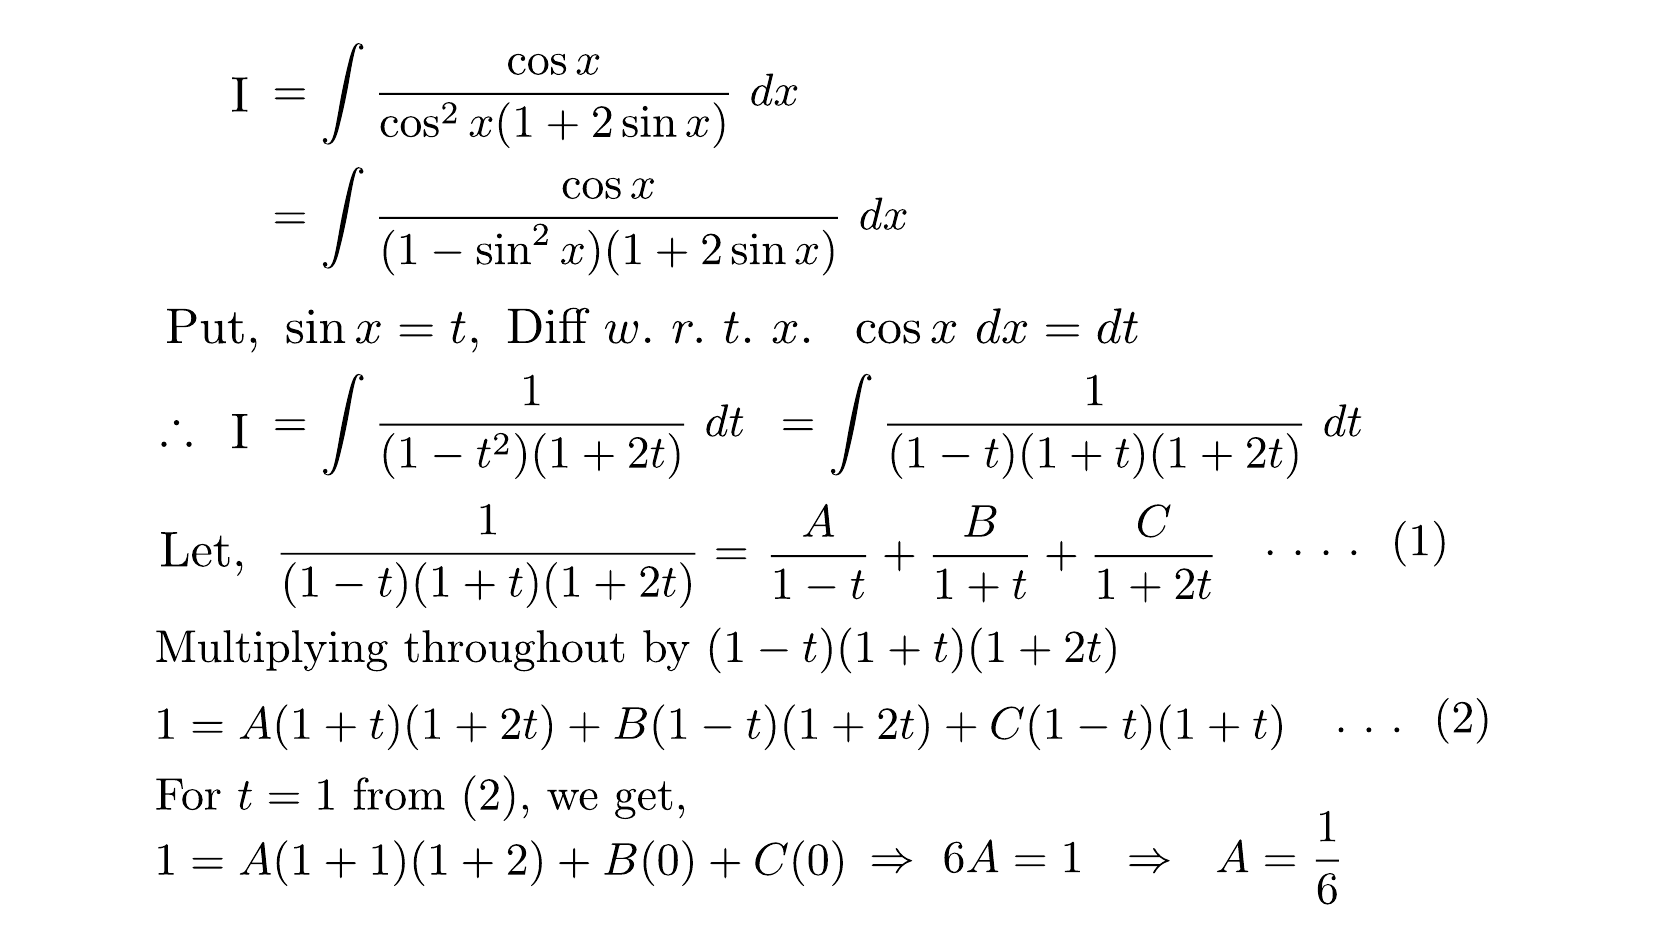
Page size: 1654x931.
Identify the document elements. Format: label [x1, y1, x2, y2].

text_box [161, 532, 243, 576]
text_box [274, 373, 744, 479]
text_box [156, 704, 1282, 751]
text_box [156, 775, 685, 821]
text_box [156, 627, 1116, 674]
text_box [274, 167, 907, 276]
text_box [232, 414, 248, 449]
text_box [280, 503, 747, 608]
title [47, 36, 1607, 898]
text_box [232, 77, 248, 112]
text_box [167, 307, 1139, 353]
text_box [782, 373, 1362, 479]
text_box [770, 503, 1213, 603]
text_box [161, 420, 192, 447]
text_box [1336, 697, 1488, 744]
text_box [274, 43, 798, 149]
text_box [1266, 520, 1445, 567]
text_box [156, 840, 843, 887]
text_box [871, 810, 1339, 905]
